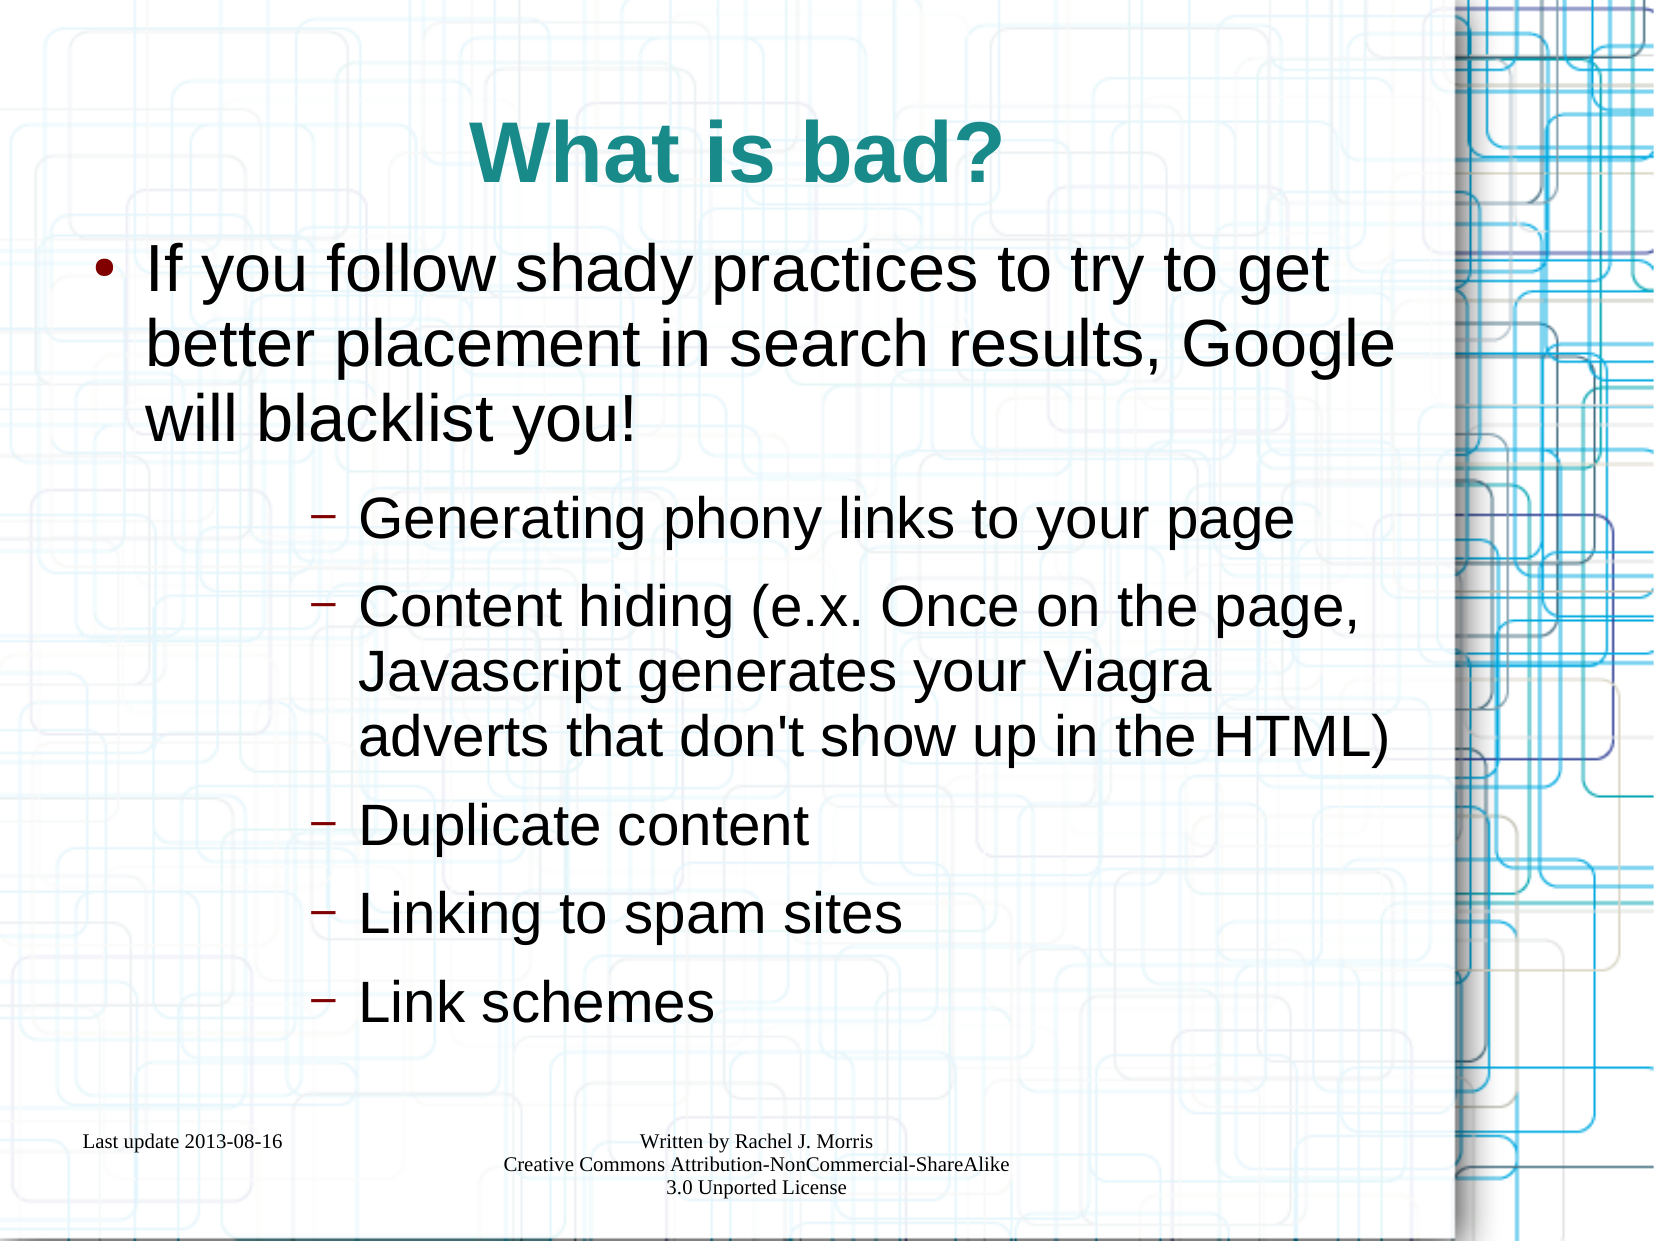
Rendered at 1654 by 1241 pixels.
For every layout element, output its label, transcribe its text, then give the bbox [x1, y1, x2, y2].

list If you follow shady practices to try to get better placement in search results, Google will blacklist you! Generating phony links to your page Content hiding (e.x. Once on the page, Javascript generates your Viagra adverts that don't show up in the HTML) Duplicate content Linking to spam sites Link schemes [75, 231, 1410, 1036]
picture [0, 0, 1654, 1241]
title What is bad? [59, 49, 1418, 257]
